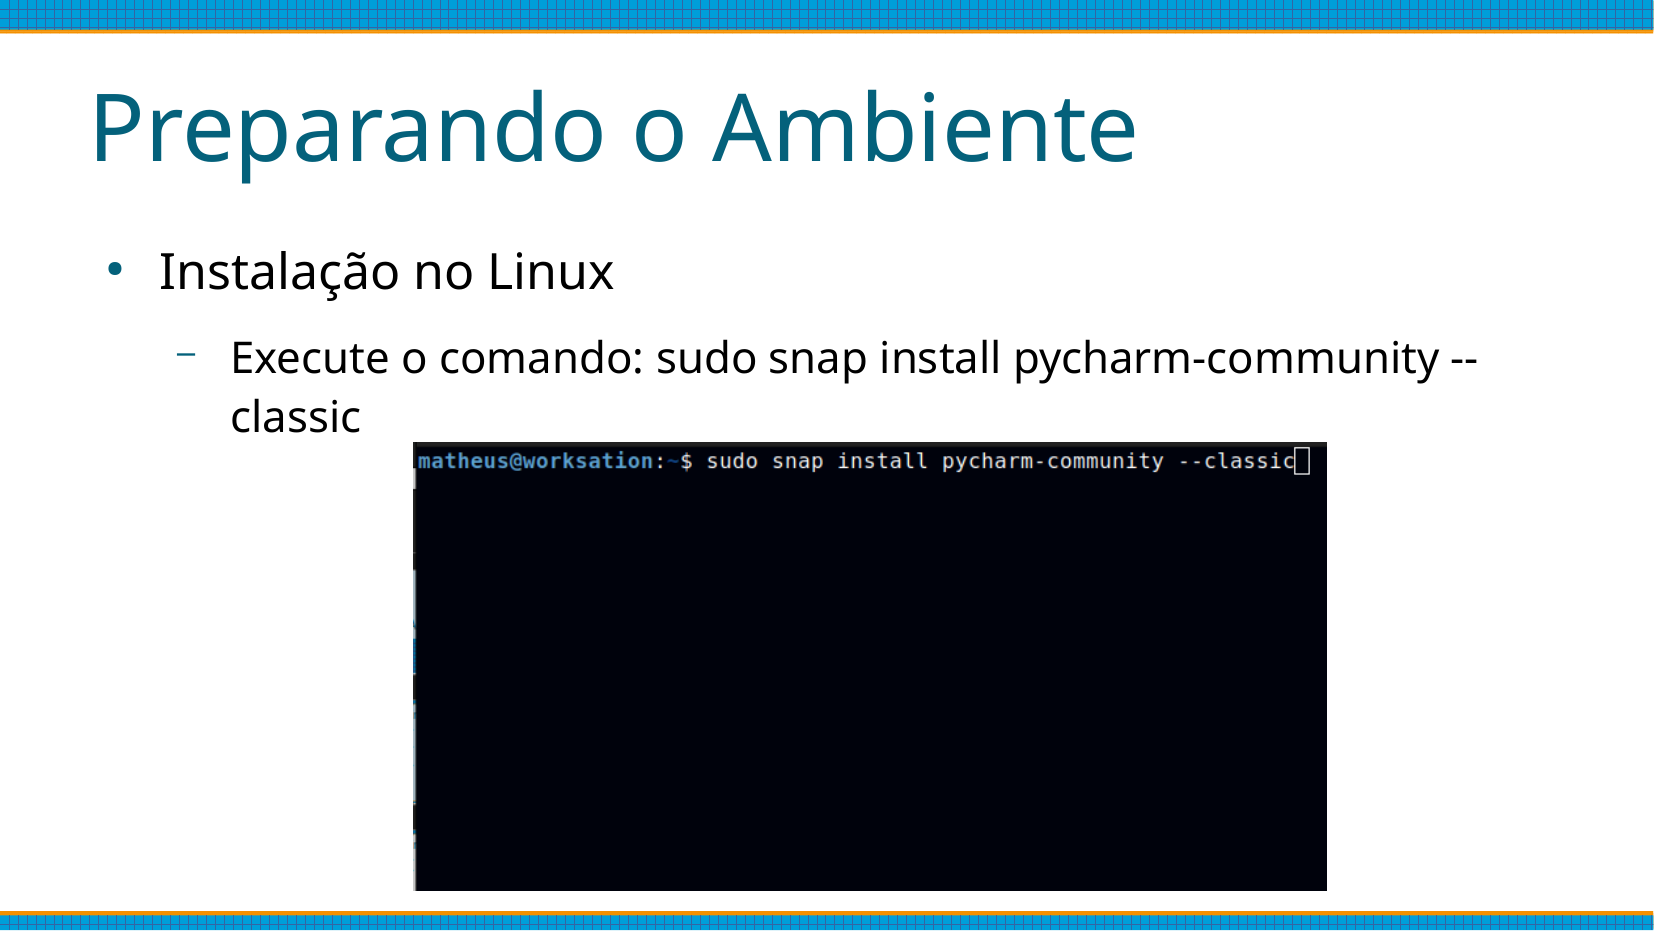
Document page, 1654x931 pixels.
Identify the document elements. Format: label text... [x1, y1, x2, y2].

list Instalação no Linux Execute o comando: sudo snap install pycharm-community --classic [88, 236, 1565, 901]
picture [413, 442, 1327, 891]
title Preparando o Ambiente [88, 44, 1565, 207]
